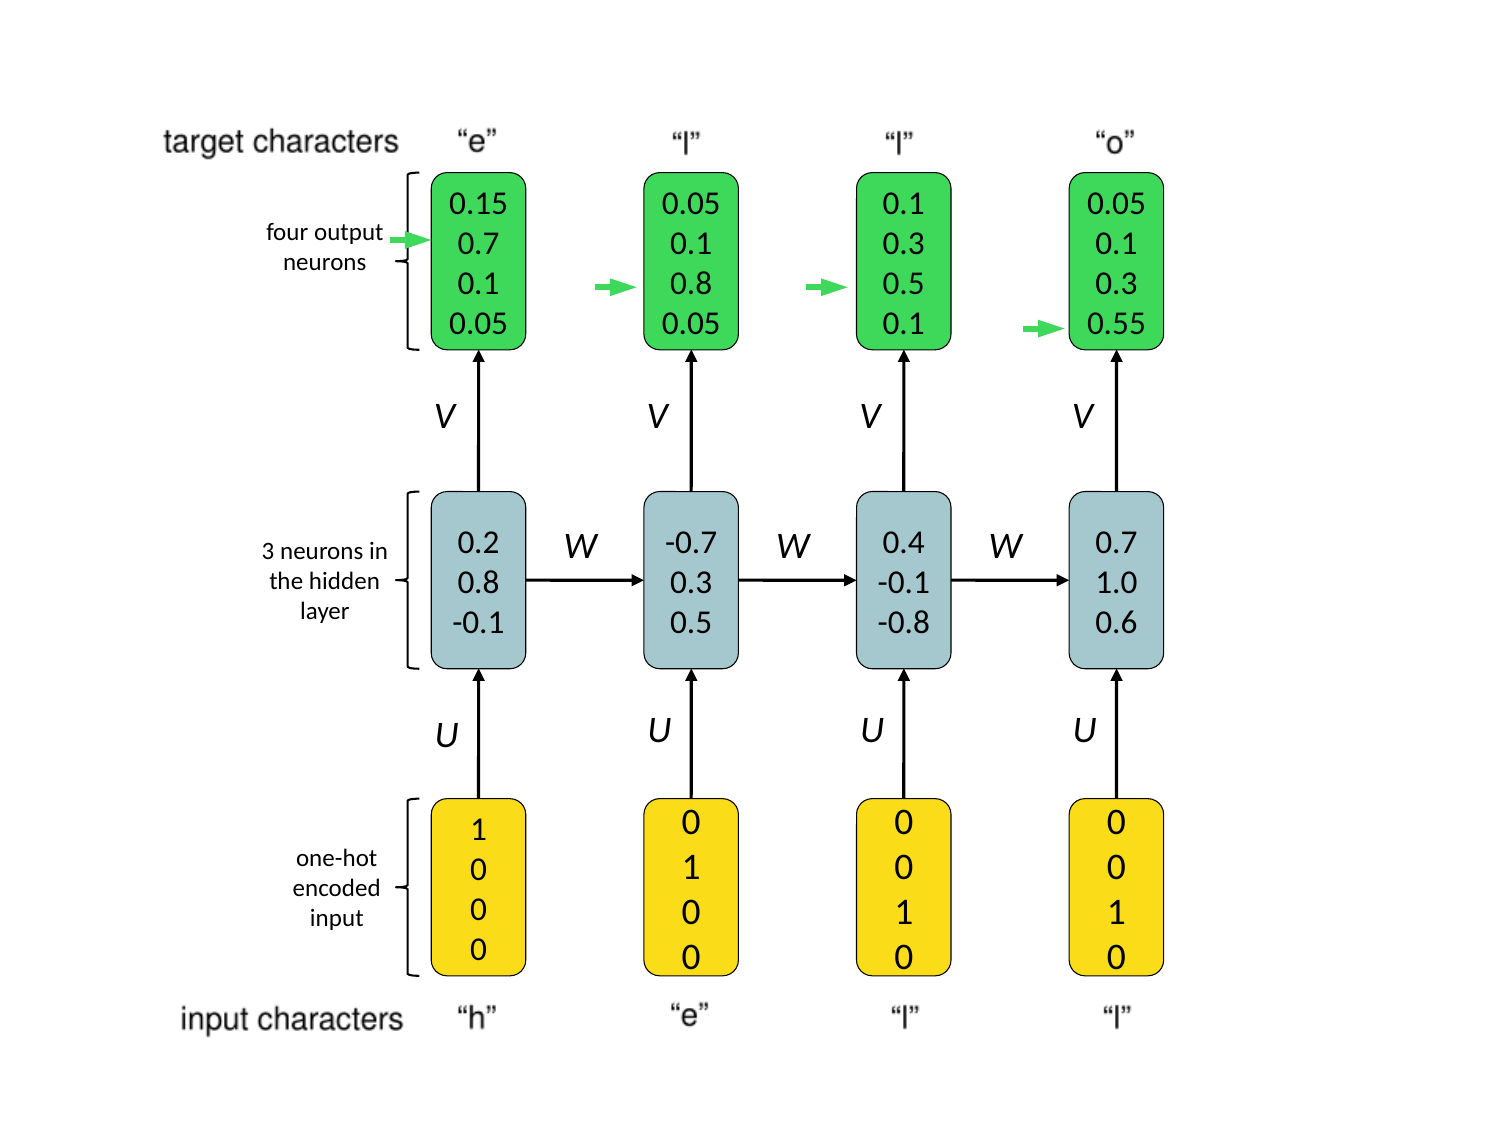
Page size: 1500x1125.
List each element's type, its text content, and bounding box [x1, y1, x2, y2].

chart [773, 527, 818, 565]
text_box 0 0 1 0 [856, 798, 952, 976]
text_box 1 0 0 0 [431, 798, 526, 976]
text_box -0.7 0.3 0.5 [643, 491, 739, 669]
text_box 0.2 0.8 -0.1 [431, 491, 526, 669]
chart [856, 710, 891, 752]
chart [431, 716, 466, 757]
picture [454, 125, 501, 157]
picture [1092, 125, 1139, 157]
text_box 0 0 1 0 [1069, 798, 1164, 976]
picture [880, 125, 920, 160]
chart [643, 710, 679, 752]
chart [561, 527, 606, 565]
chart [856, 397, 891, 435]
text_box 3 neurons in the hidden layer [242, 527, 408, 632]
picture [886, 999, 926, 1034]
picture [667, 125, 707, 160]
text_box 0.15 0.7 0.1 0.05 [431, 172, 526, 350]
text_box 0.4 -0.1 -0.8 [856, 491, 952, 669]
text_box four output neurons [242, 208, 408, 283]
picture [159, 124, 405, 161]
chart [1069, 397, 1104, 435]
chart [986, 527, 1031, 565]
picture [667, 999, 713, 1031]
text_box 0.05 0.1 0.3 0.55 [1069, 172, 1164, 350]
chart [431, 397, 466, 435]
chart [643, 397, 679, 435]
picture [176, 999, 408, 1039]
text_box 0.05 0.1 0.8 0.05 [643, 172, 739, 350]
picture [454, 999, 504, 1033]
text_box 0.1 0.3 0.5 0.1 [856, 172, 952, 350]
text_box 0 1 0 0 [643, 798, 739, 976]
text_box one-hot encoded input [265, 834, 408, 939]
picture [1098, 999, 1138, 1034]
chart [1069, 710, 1104, 752]
text_box 0.7 1.0 0.6 [1069, 491, 1164, 669]
